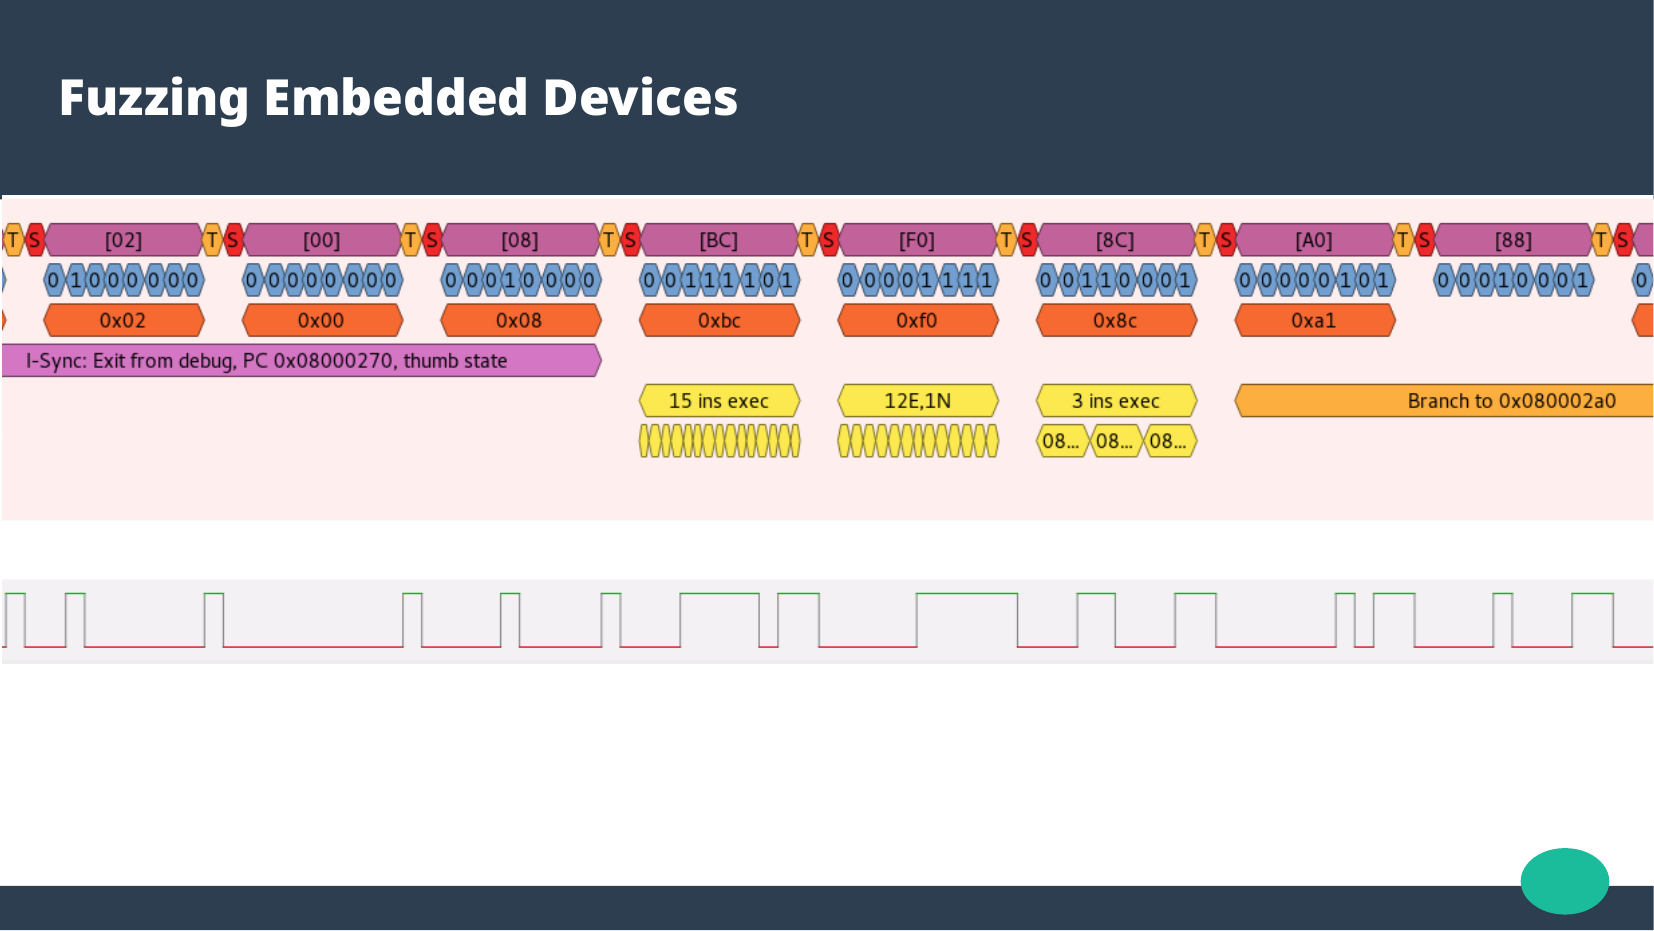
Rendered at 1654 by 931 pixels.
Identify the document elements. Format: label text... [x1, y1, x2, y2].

picture [2, 195, 1654, 664]
title Fuzzing Embedded Devices [59, 37, 1595, 155]
